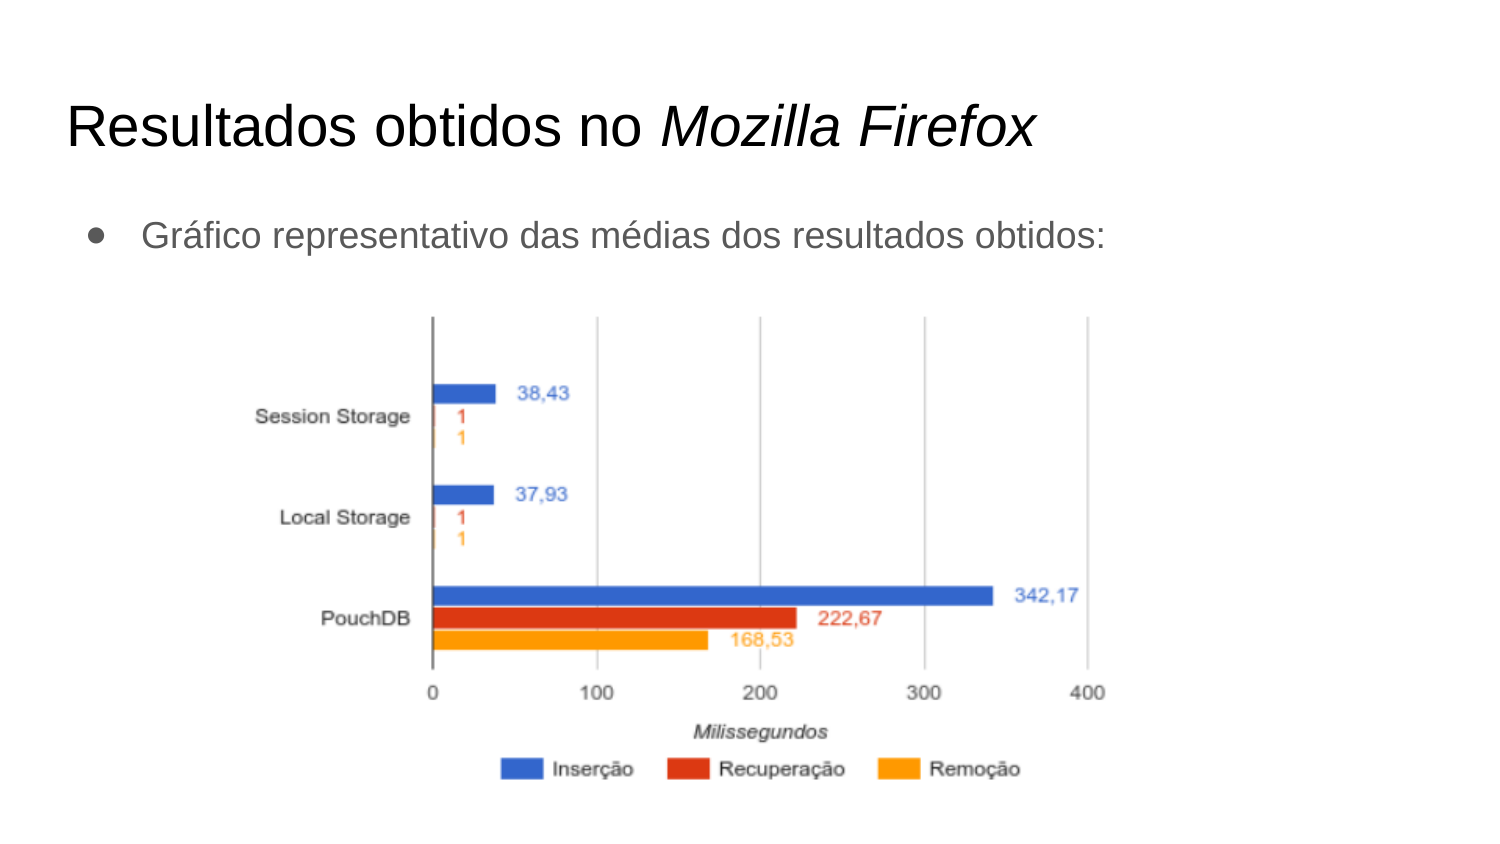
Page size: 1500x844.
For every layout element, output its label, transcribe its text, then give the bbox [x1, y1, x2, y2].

picture [244, 292, 1118, 797]
title Resultados obtidos no Mozilla Firefox [51, 72, 1449, 167]
list Gráfico representativo das médias dos resultados obtidos: [51, 189, 1449, 750]
